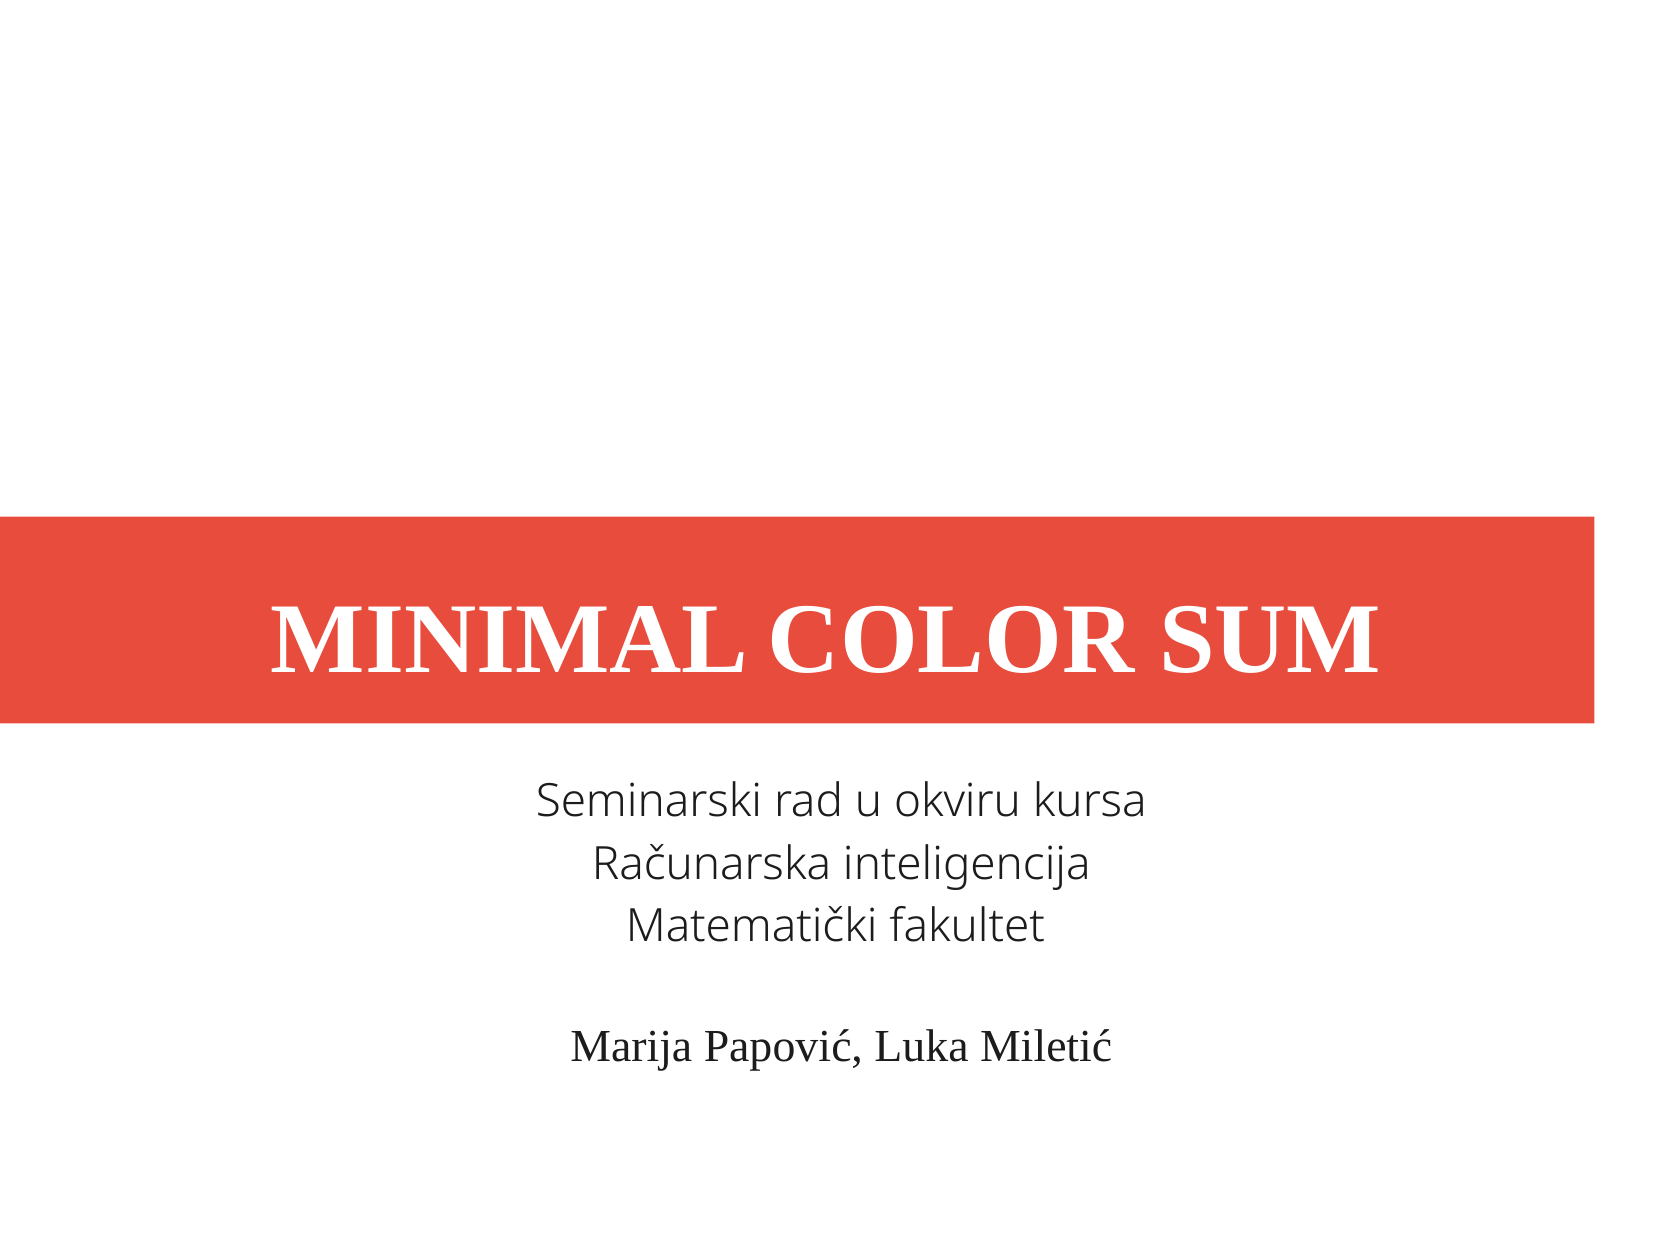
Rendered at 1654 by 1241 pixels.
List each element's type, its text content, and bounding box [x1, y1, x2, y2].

title MINIMAL COLOR SUM [59, 546, 1595, 694]
subtitle Seminarski rad u okviru kursa Računarska inteligencija Matematički fakultet Marija Papović, Luka Miletić [88, 767, 1595, 1182]
